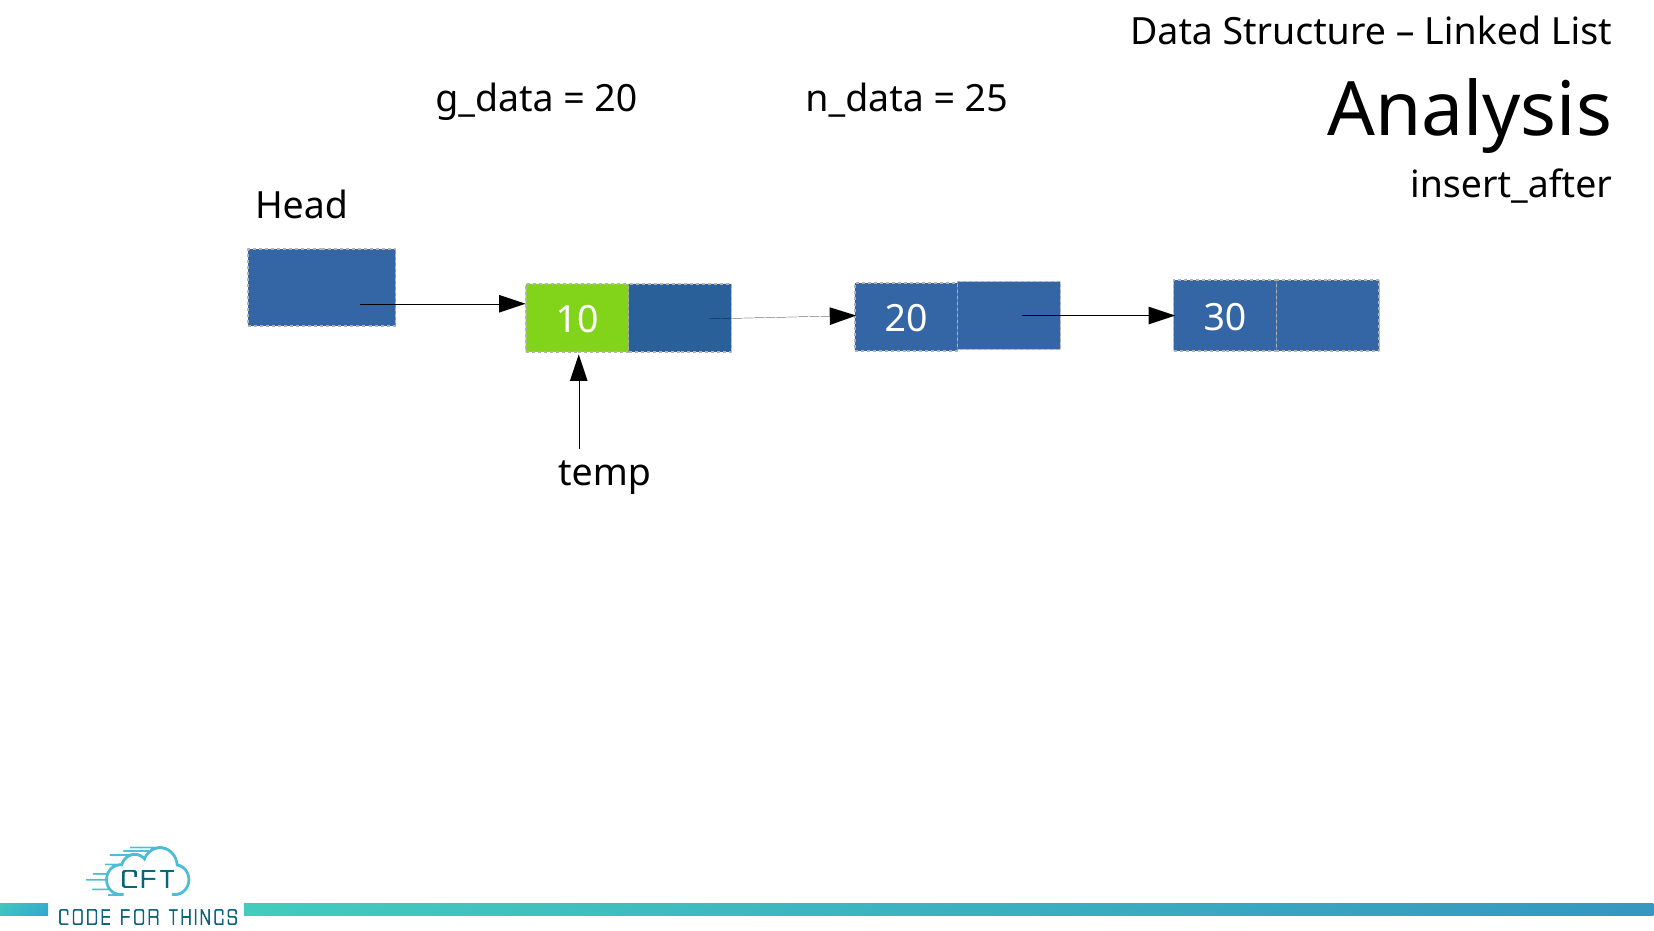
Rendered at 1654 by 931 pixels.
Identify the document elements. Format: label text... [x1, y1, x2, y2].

text_box [248, 251, 396, 326]
text_box [957, 281, 1061, 350]
text_box 10 [525, 283, 628, 352]
picture [59, 846, 237, 925]
text_box temp [543, 437, 674, 508]
text_box [1277, 280, 1380, 351]
text_box g_data = 20 [420, 64, 790, 135]
text_box [628, 283, 732, 352]
text_box Head [240, 171, 407, 251]
text_box n_data = 25 [790, 64, 1075, 135]
text_box 30 [1173, 280, 1277, 351]
title Data Structure – Linked List Analysis insert_after [1093, 0, 1613, 216]
text_box 20 [854, 283, 958, 351]
